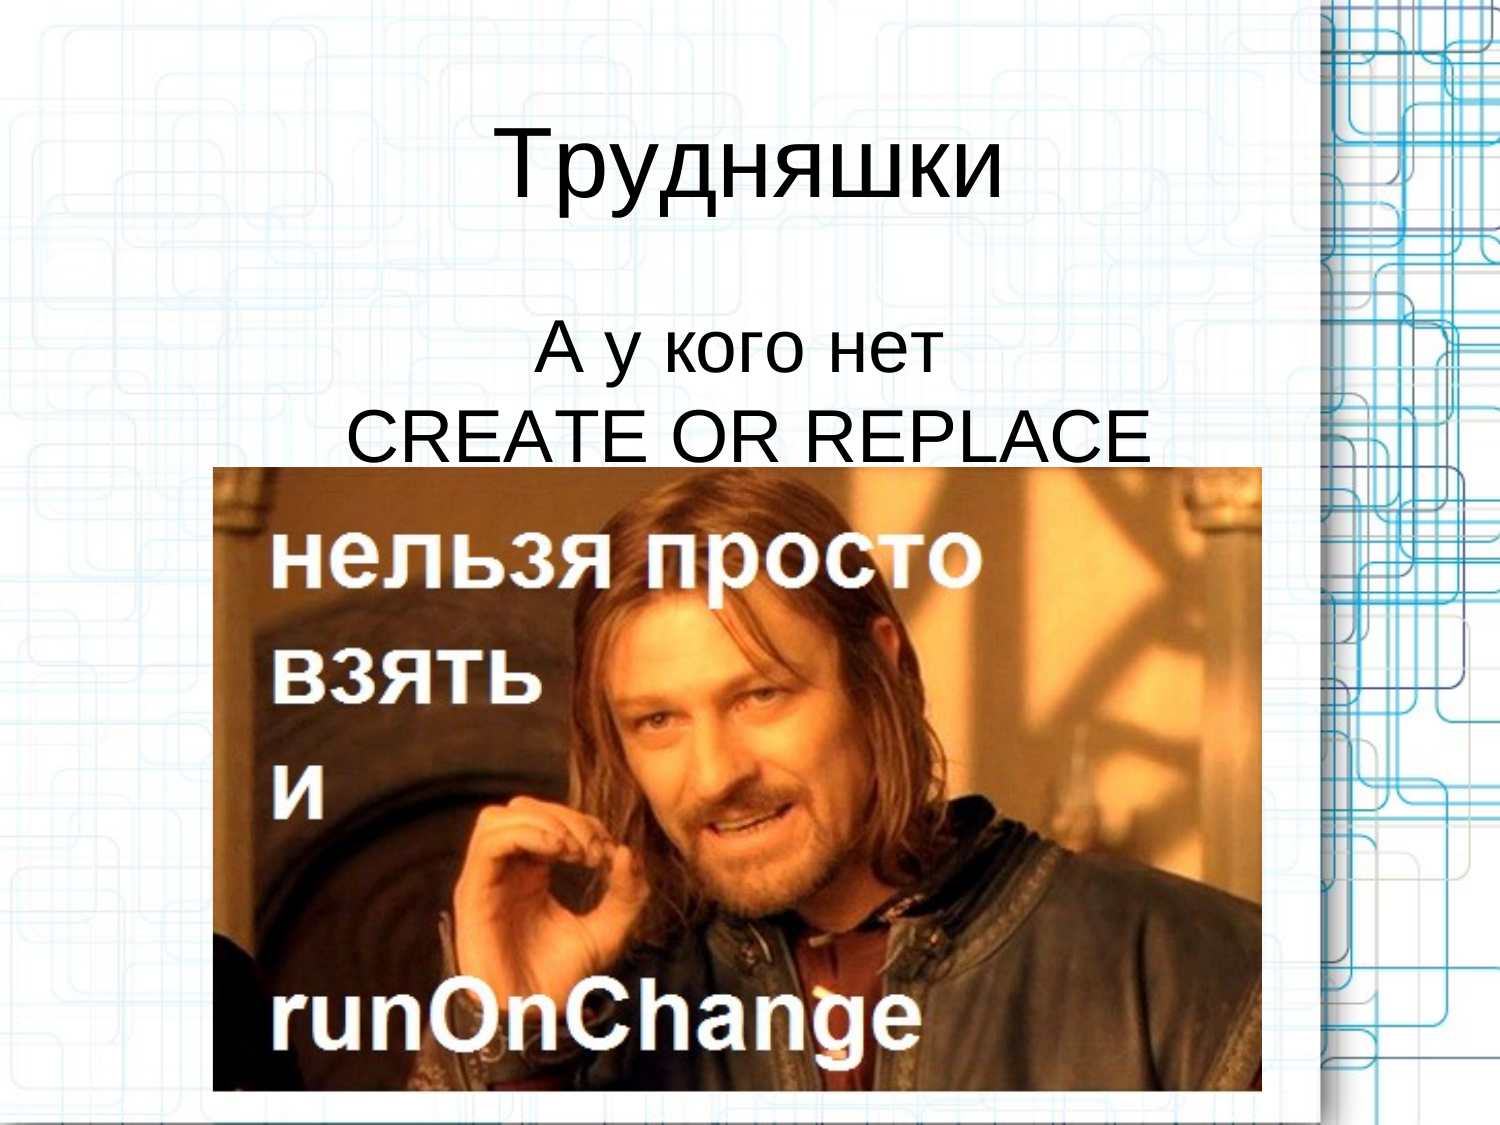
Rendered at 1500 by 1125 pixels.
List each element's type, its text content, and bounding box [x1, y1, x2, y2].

picture [0, 0, 1500, 1125]
list А у кого нет CREATE OR REPLACE - с ними сложнее [75, 262, 1425, 694]
text_box [212, 467, 1262, 1094]
title Трудняшки [75, 45, 1425, 233]
